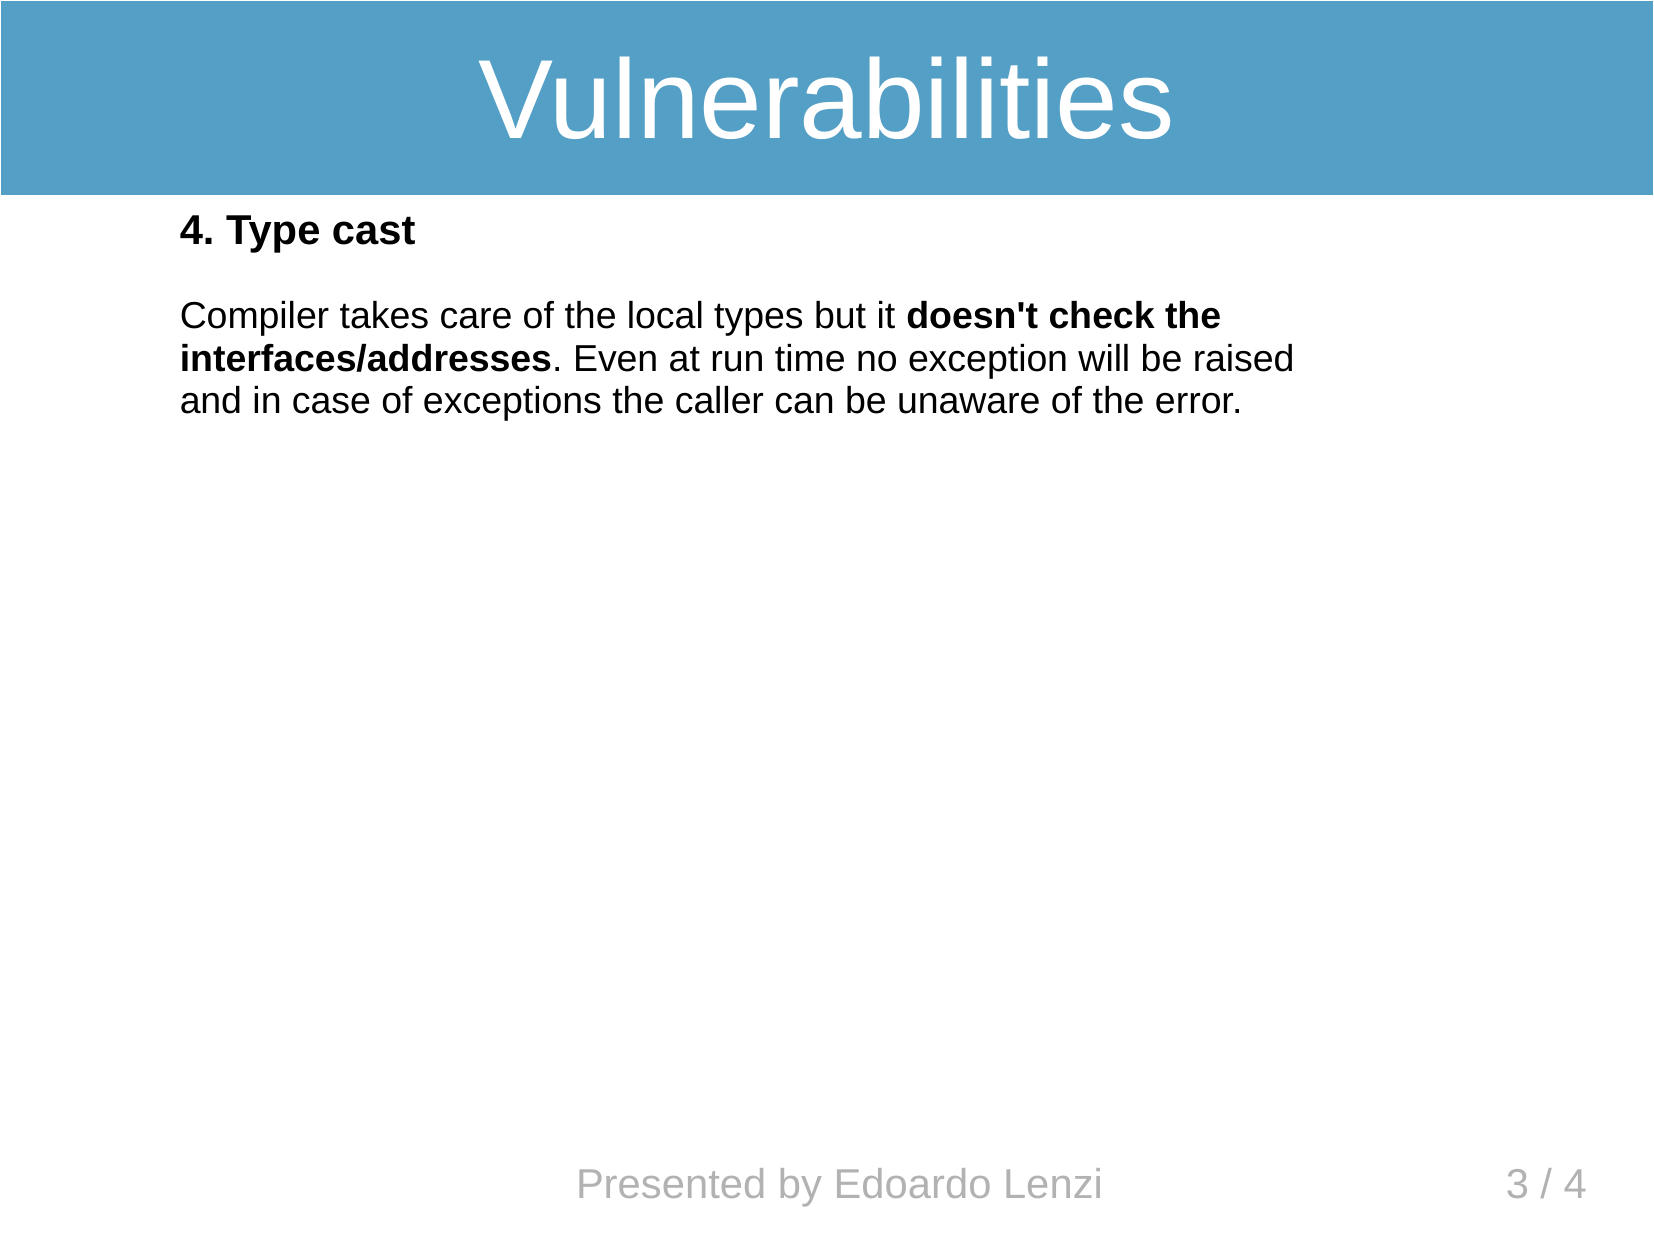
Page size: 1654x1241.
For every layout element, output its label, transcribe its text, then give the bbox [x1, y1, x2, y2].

title Vulnerabilities [82, 0, 1571, 204]
text_box 4. Type cast Compiler takes care of the local types but it doesn't check the interfaces/addresses. Even at run time no exception will be raised and in case of exceptions the caller can be unaware of the error. [165, 199, 1366, 1222]
list Presented by Edoardo Lenzi 3 / 4 [505, 1160, 1654, 1241]
text_box [1571, 0, 1654, 196]
text_box [0, 0, 82, 196]
